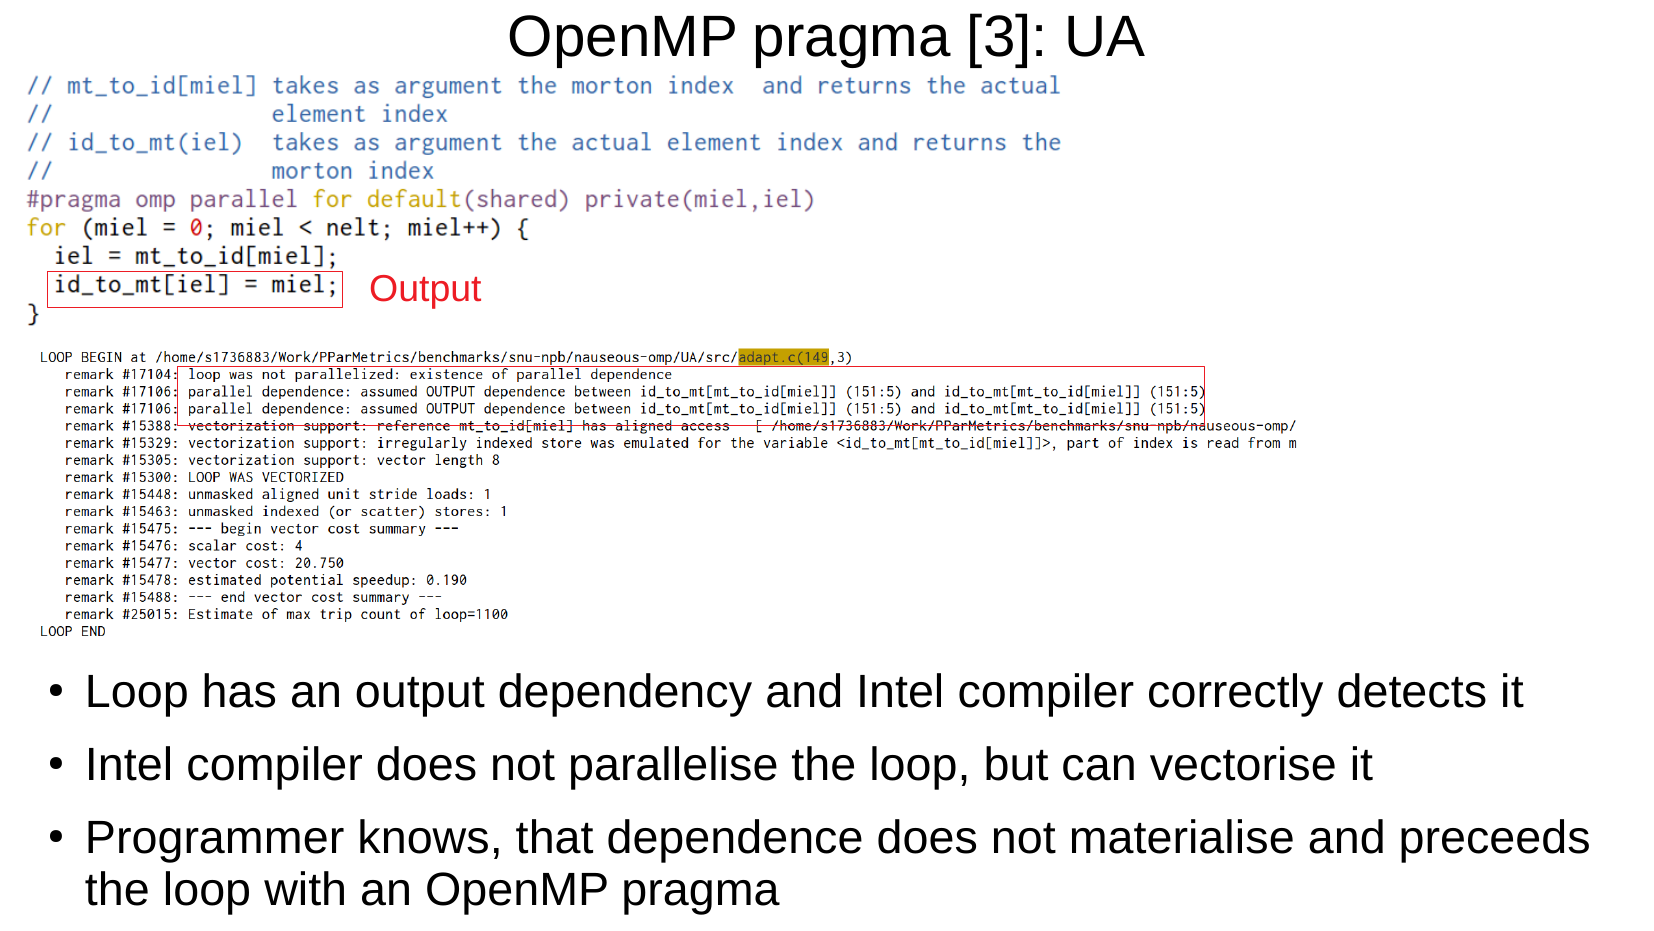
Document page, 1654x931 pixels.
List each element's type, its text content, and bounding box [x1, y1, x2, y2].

title OpenMP pragma [3]: UA [0, 0, 1654, 73]
picture [35, 346, 1300, 638]
picture [23, 72, 1070, 331]
list Loop has an output dependency and Intel compiler correctly detects it Intel compiler does not parallelise the loop, but can vectorise it Programmer knows, that dependence does not materialise and preceeds the loop with an OpenMP pragma [35, 665, 1630, 922]
text_box Output [354, 259, 508, 317]
